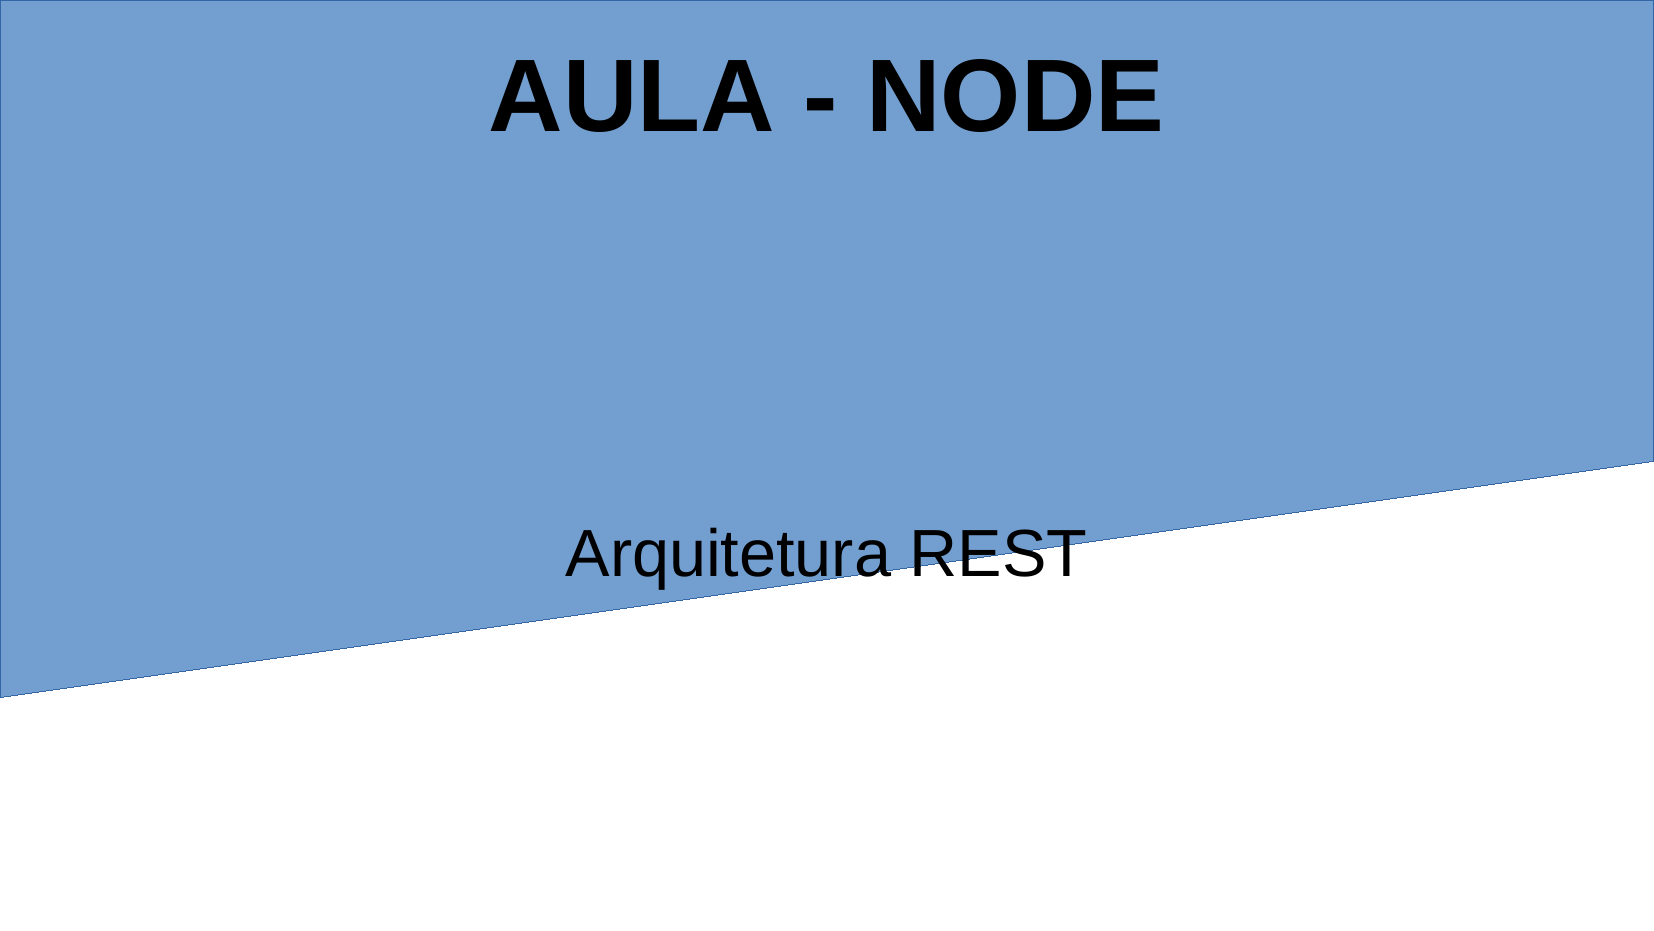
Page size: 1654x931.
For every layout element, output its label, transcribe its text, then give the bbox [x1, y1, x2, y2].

subtitle Arquitetura REST [59, 243, 1595, 864]
title AULA - NODE [59, 37, 1595, 155]
